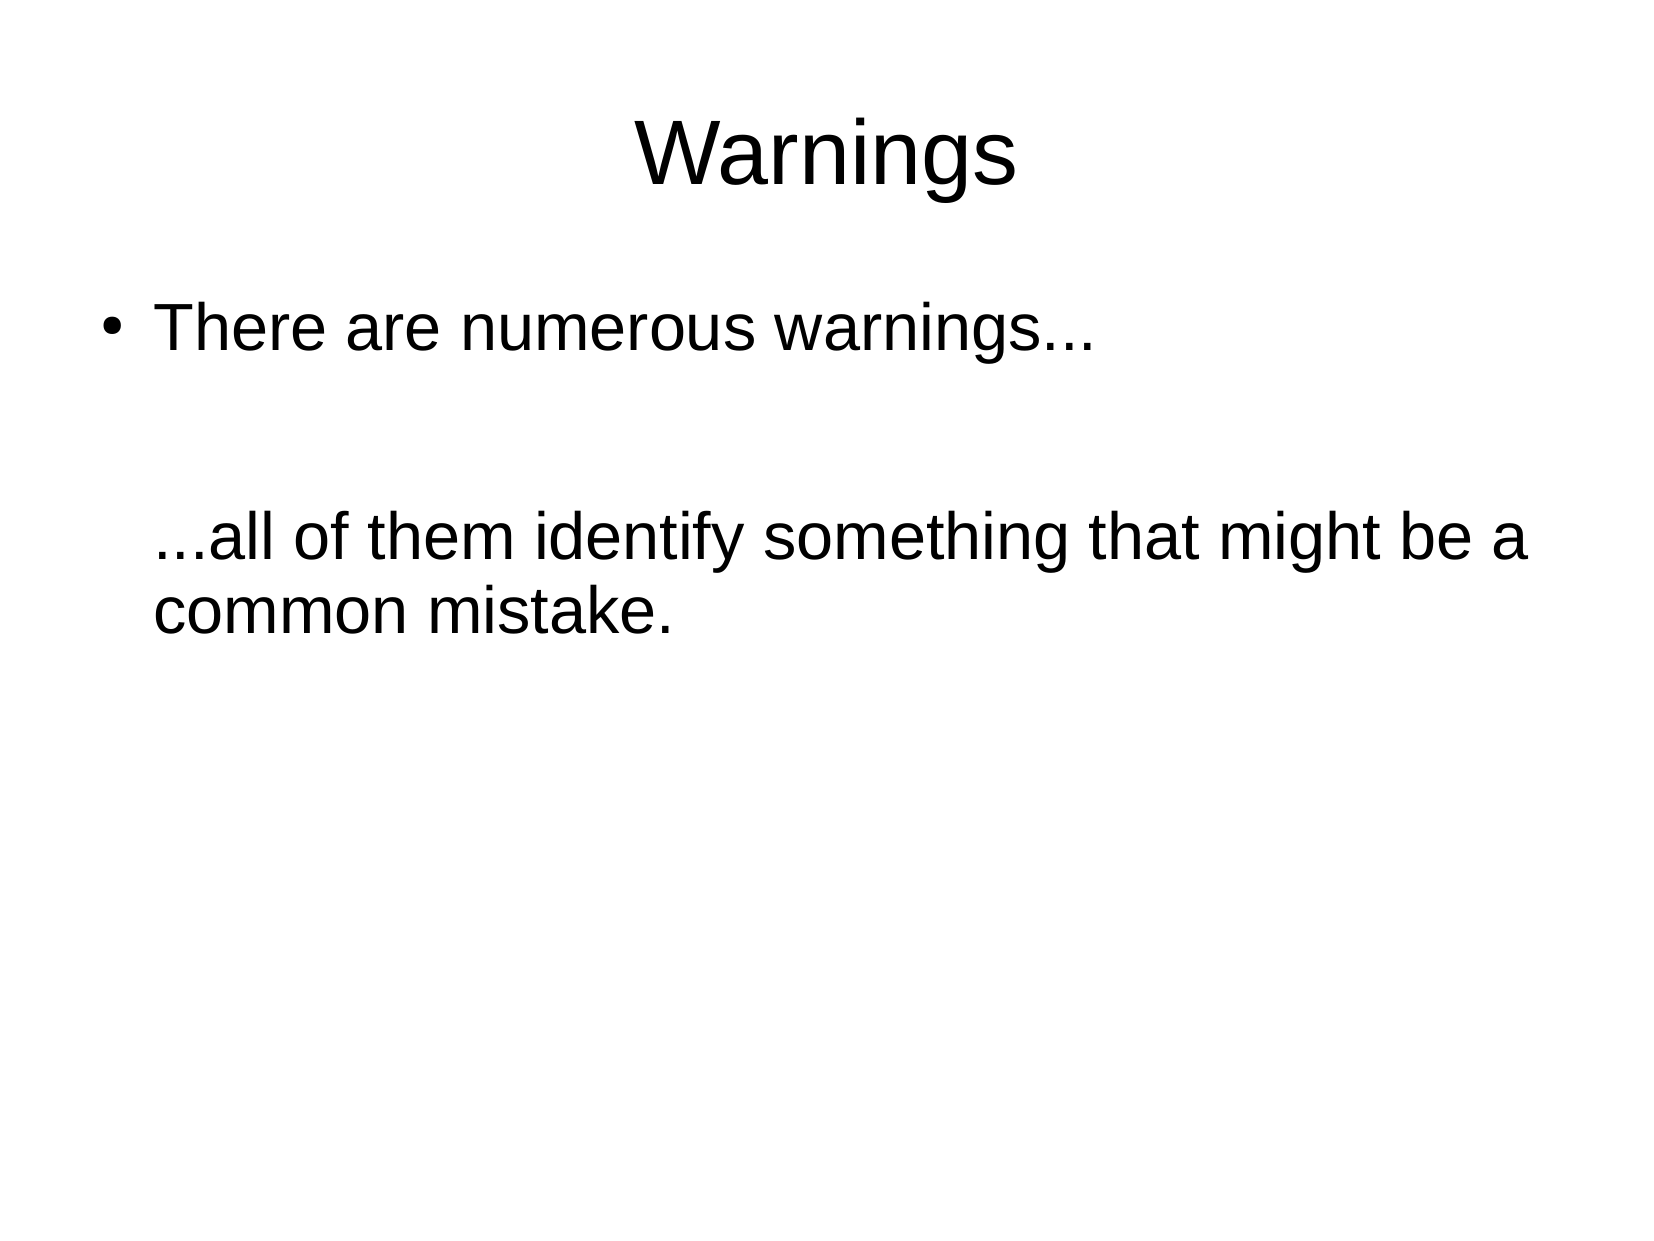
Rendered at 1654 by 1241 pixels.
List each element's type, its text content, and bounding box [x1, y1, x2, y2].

list There are numerous warnings... ...all of them identify something that might be a common mistake. [82, 290, 1571, 1010]
title Warnings [82, 49, 1571, 257]
